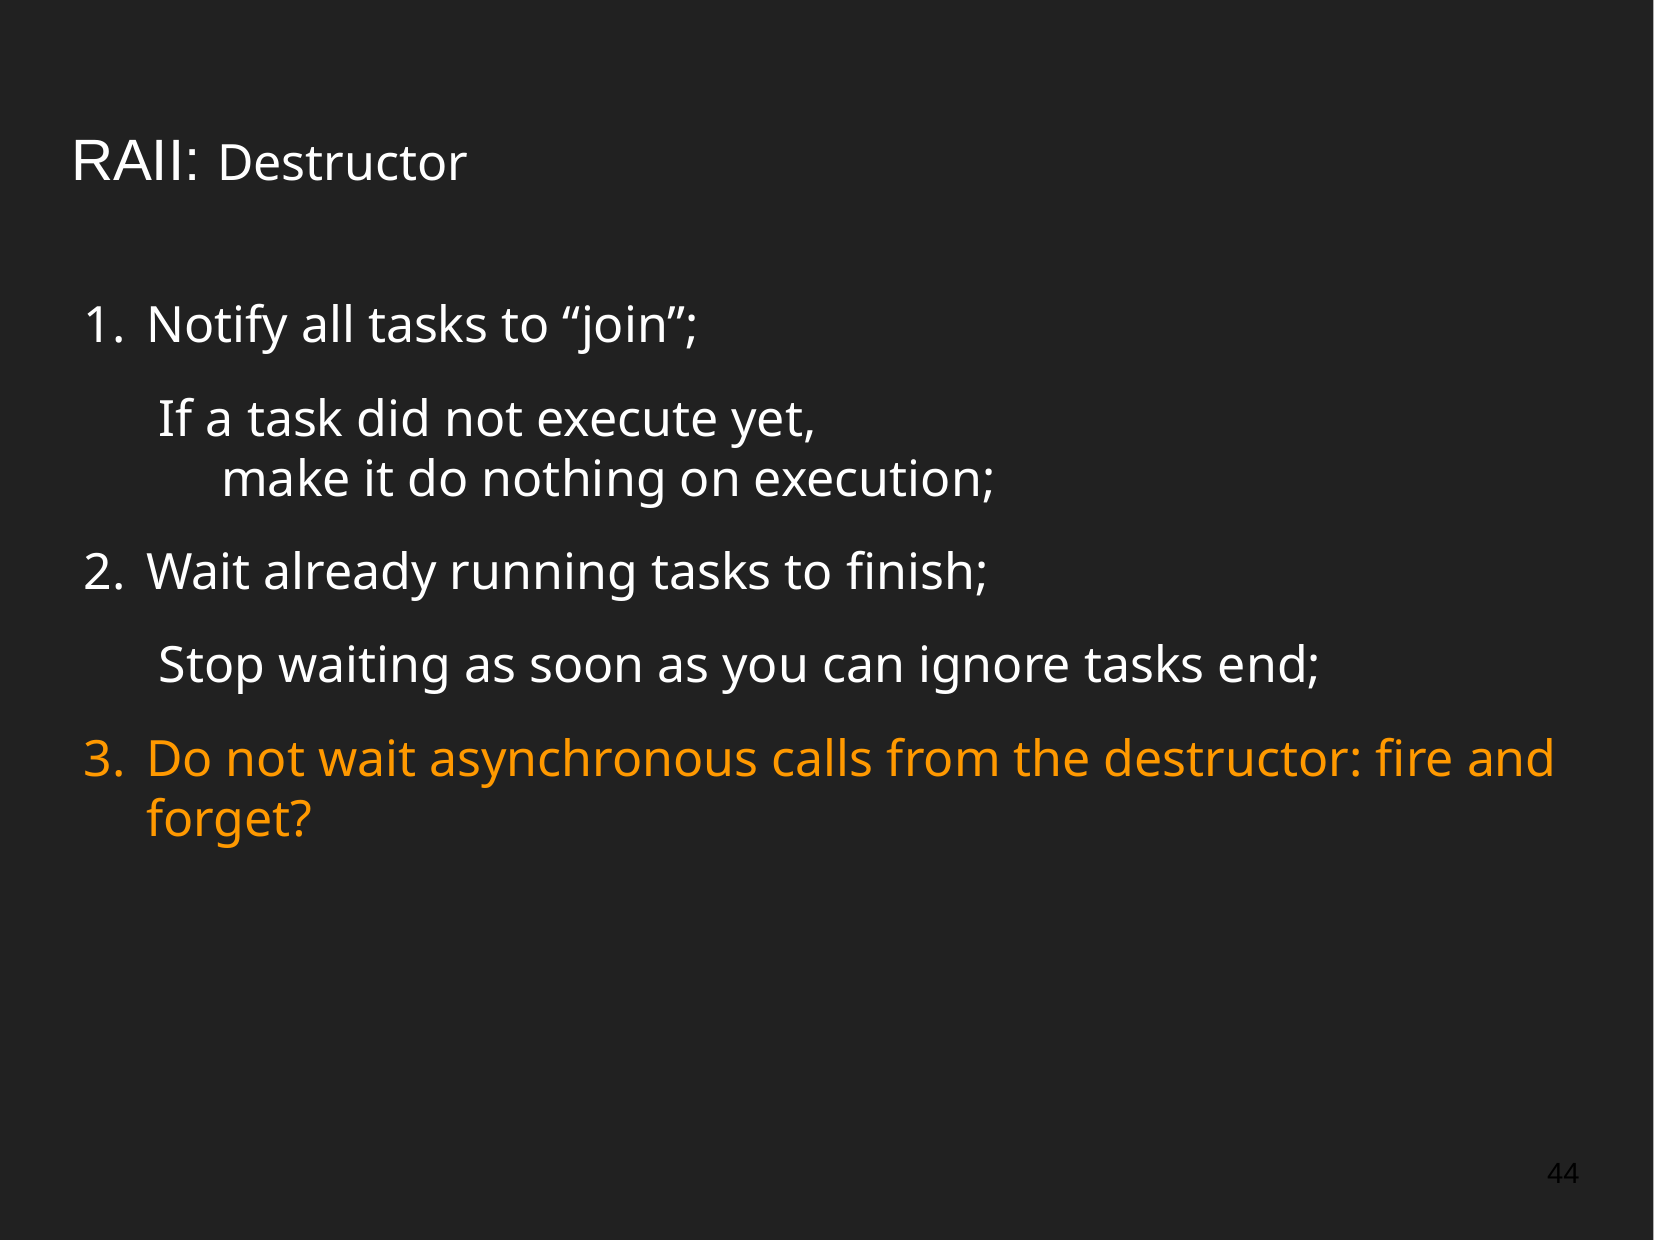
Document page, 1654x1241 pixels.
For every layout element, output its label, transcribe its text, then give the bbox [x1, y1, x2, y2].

slide_number <number> [1532, 1124, 1632, 1220]
title RAII: Destructor [56, 107, 1598, 246]
list Notify all tasks to “join”; If a task did not execute yet, make it do nothing on execution; Wait already running tasks to finish; Stop waiting as soon as you can ignore tasks end; Do not wait asynchronous calls from the destructor: fire and forget? [56, 277, 1598, 1102]
